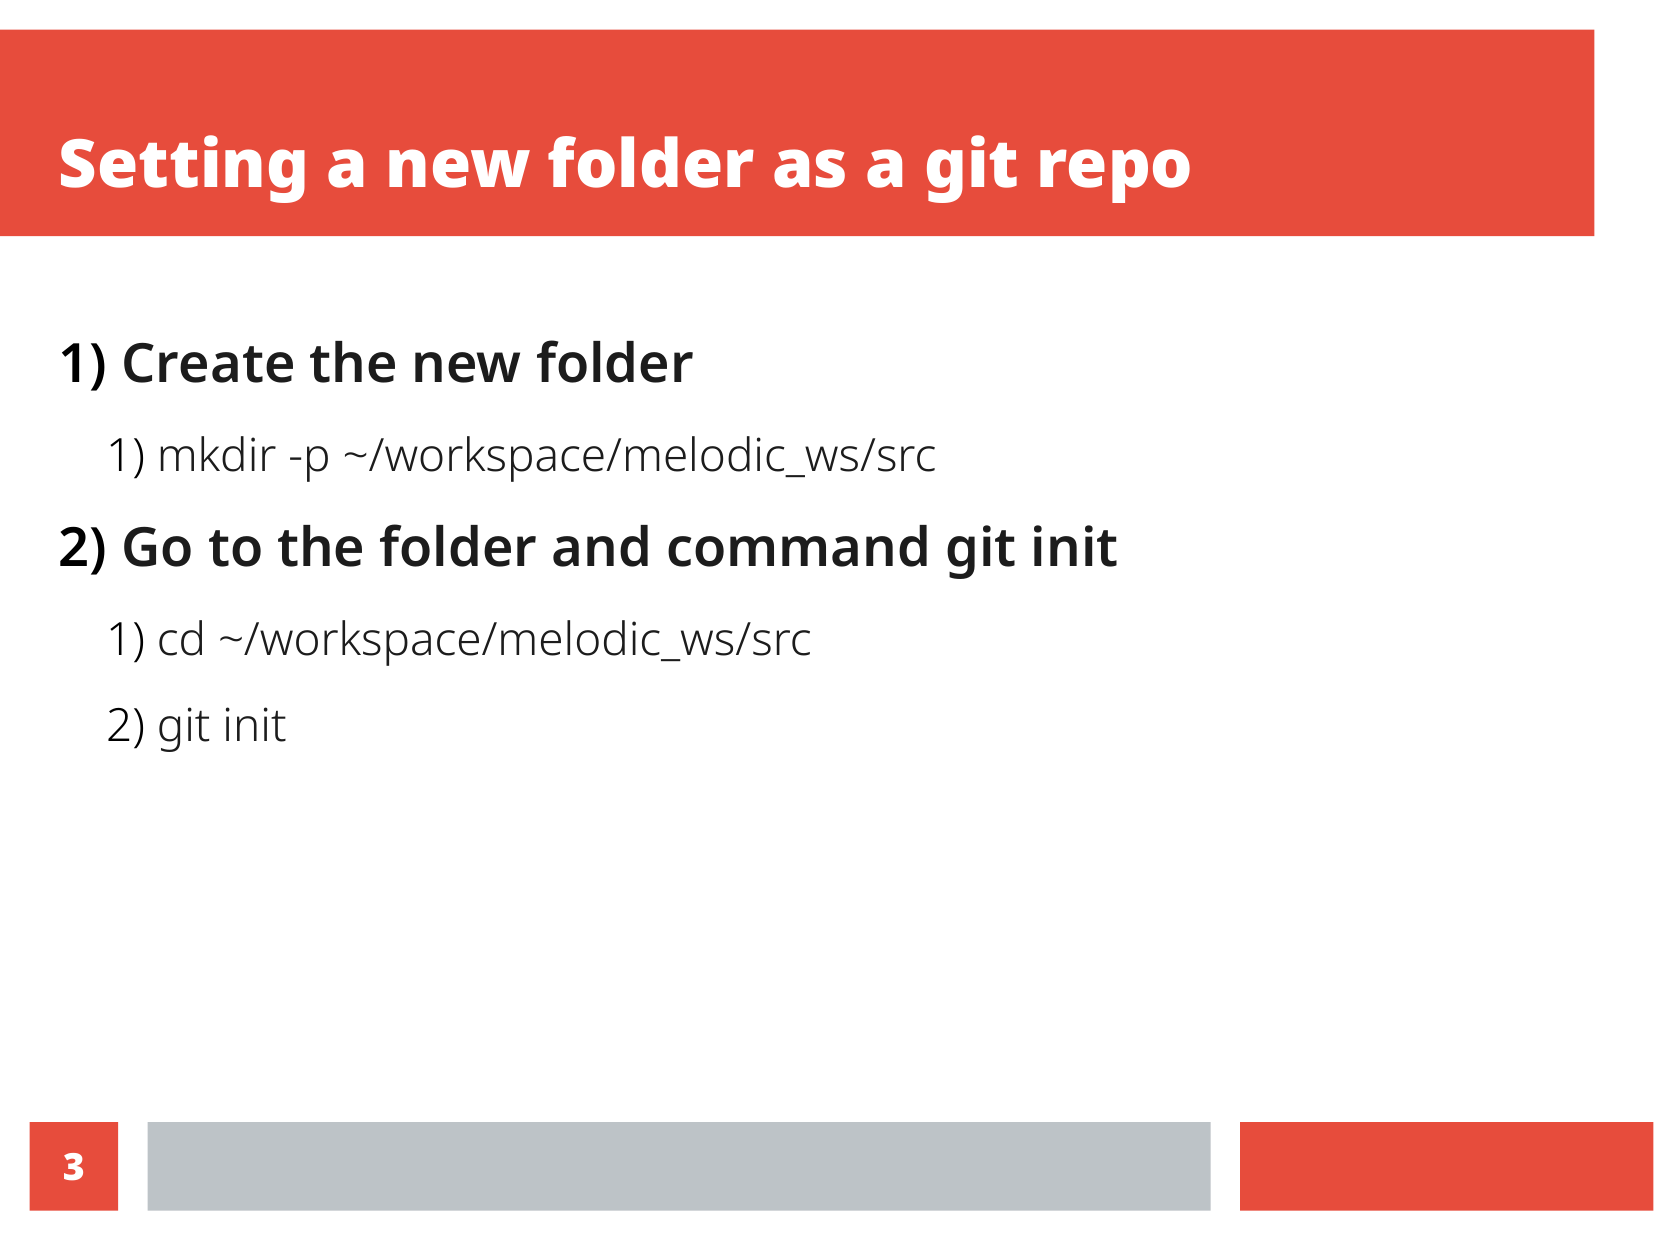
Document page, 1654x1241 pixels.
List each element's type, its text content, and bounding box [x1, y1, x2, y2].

list Create the new folder mkdir -p ~/workspace/melodic_ws/src Go to the folder and command git init cd ~/workspace/melodic_ws/src git init [59, 324, 1565, 1093]
title Setting a new folder as a git repo [59, 59, 1595, 207]
